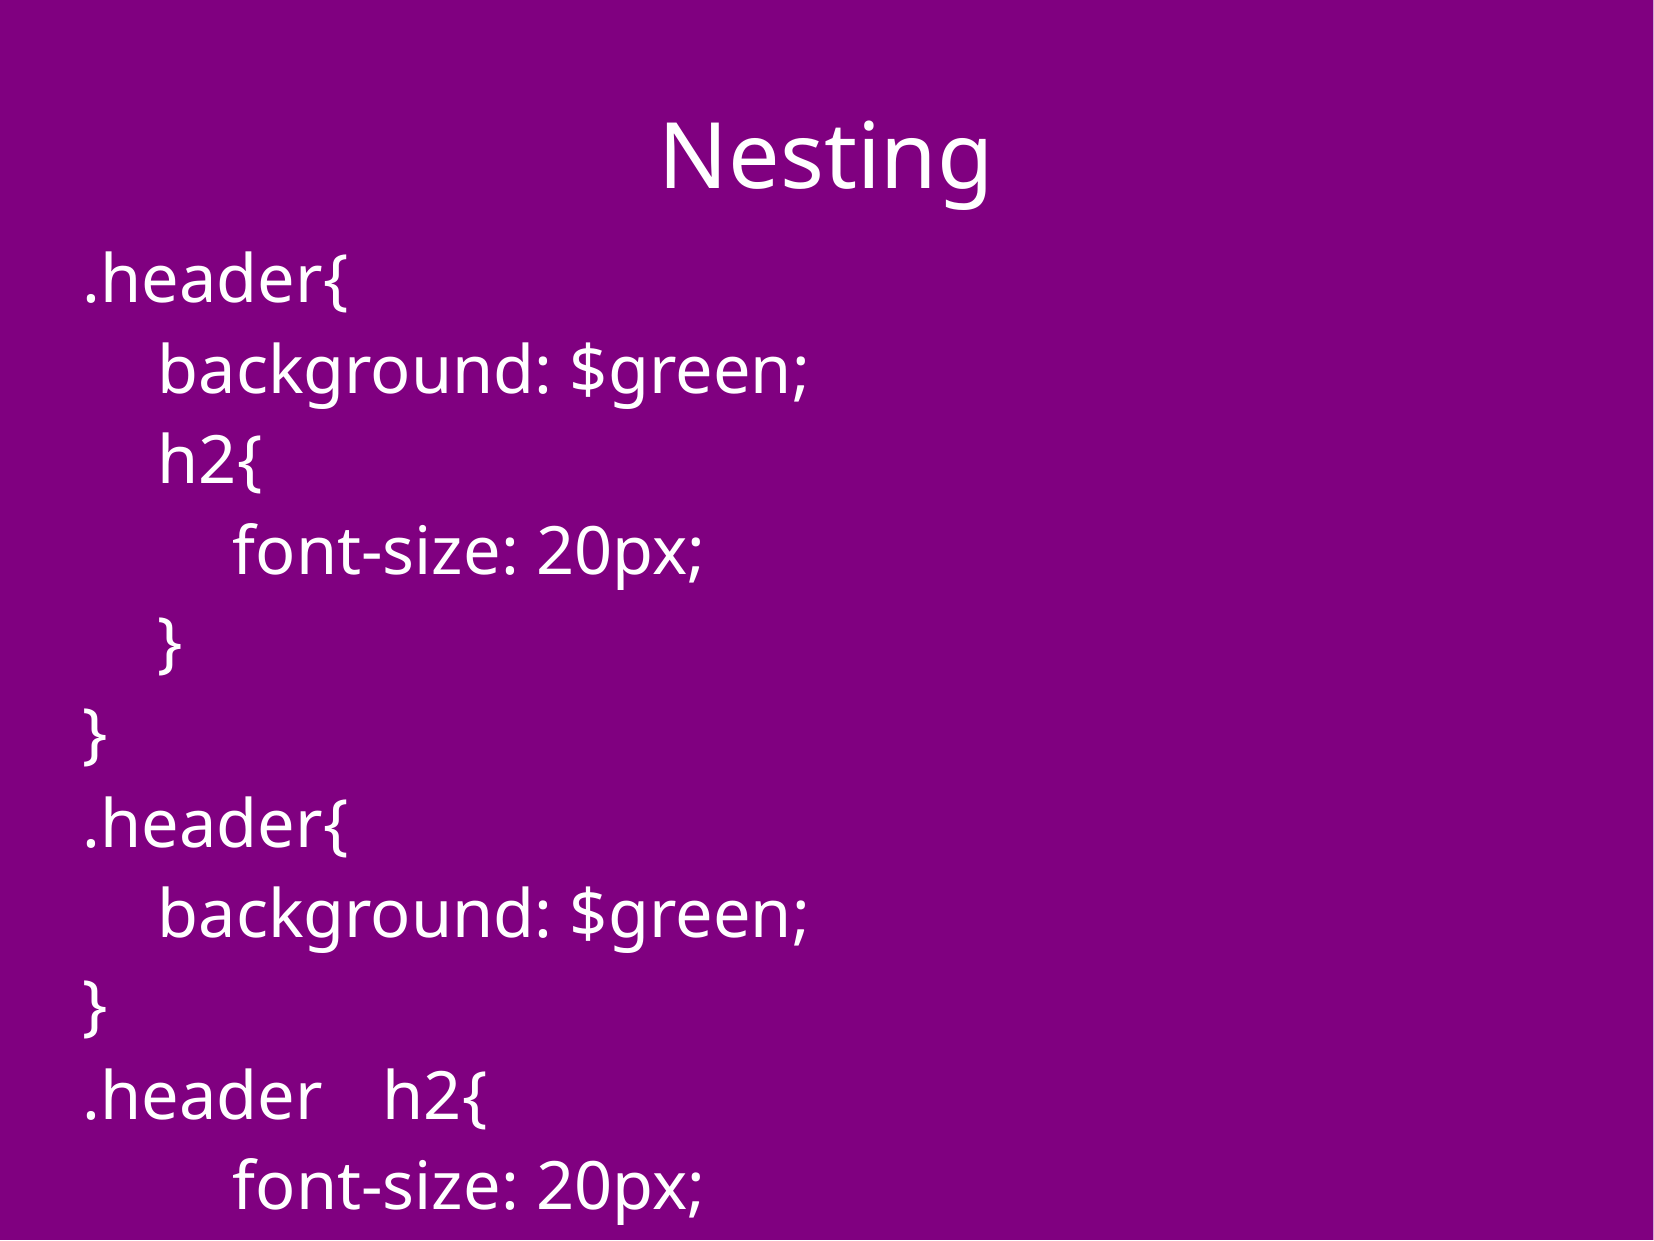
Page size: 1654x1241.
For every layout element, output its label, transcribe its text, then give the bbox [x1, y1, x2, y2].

subtitle .header{ background: $green; h2{ font-size: 20px; } } .header{ background: $green; } .header h2{ font-size: 20px; } } [82, 231, 1571, 1238]
title Nesting [82, 56, 1571, 231]
